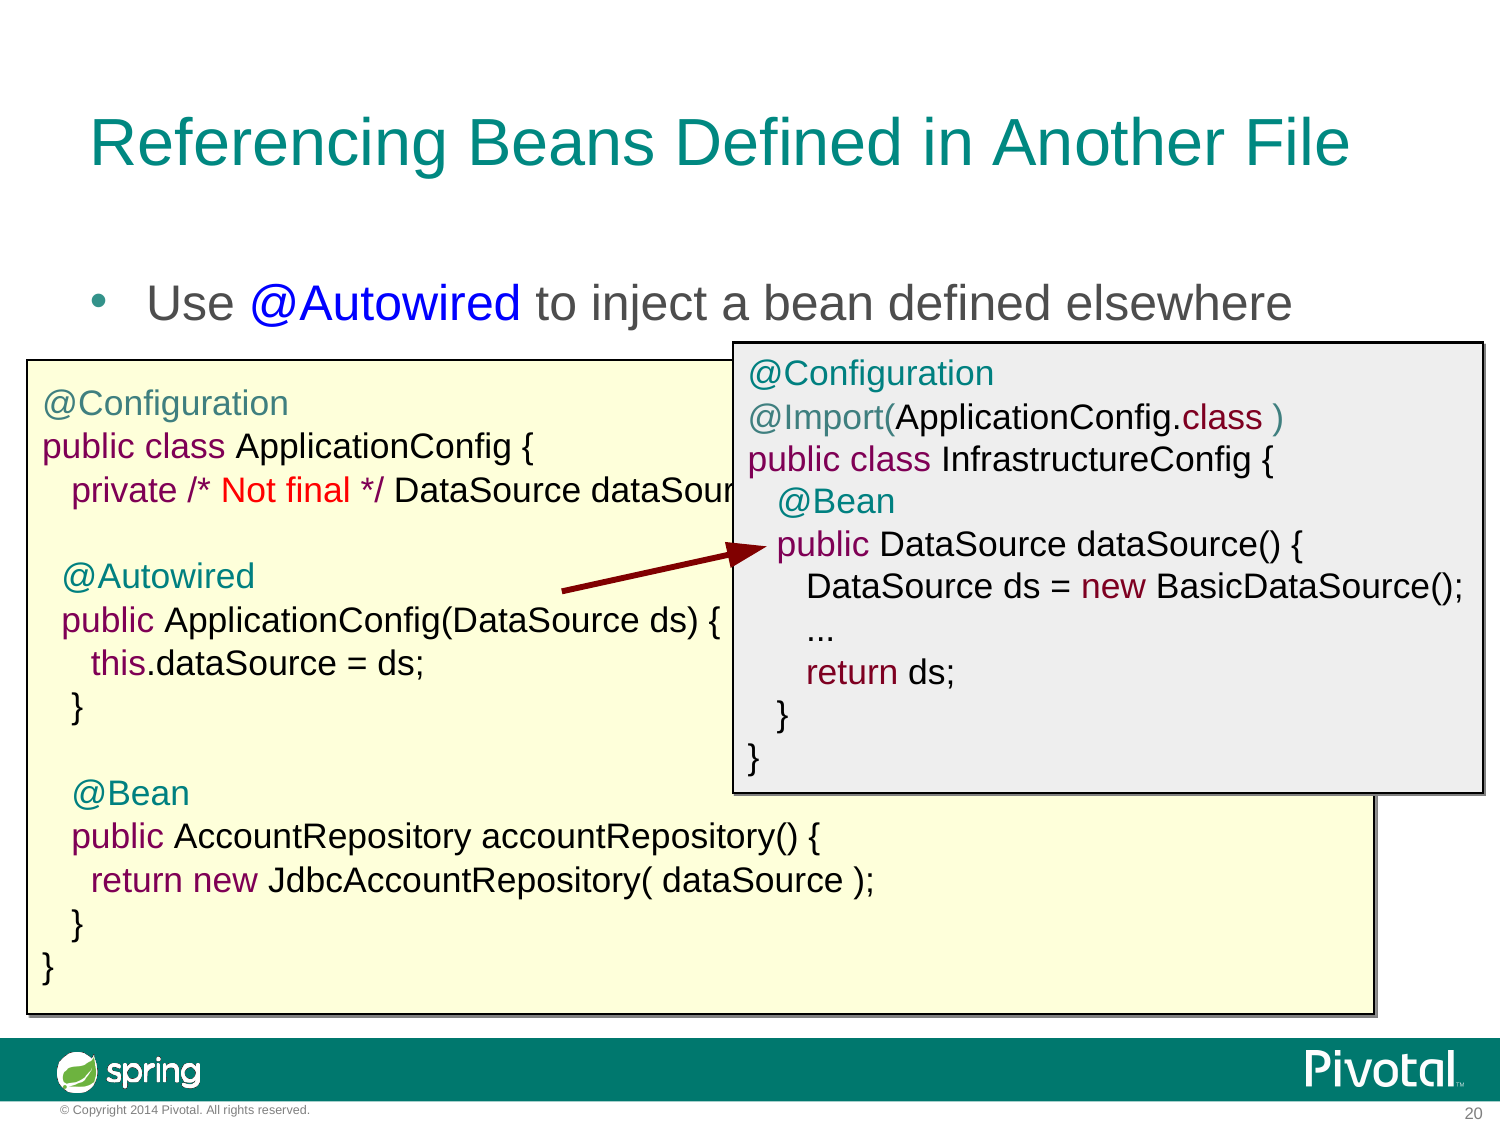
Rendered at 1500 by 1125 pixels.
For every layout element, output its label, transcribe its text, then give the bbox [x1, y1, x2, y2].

list Use @Autowired to inject a bean defined elsewhere [75, 262, 1426, 1005]
picture [32, 1041, 210, 1103]
picture [1306, 1050, 1464, 1087]
text_box @Configuration public class ApplicationConfig { private /* Not final */ DataSource dataSource; @Autowired public ApplicationConfig(DataSource ds) { this.dataSource = ds; } @Bean public AccountRepository accountRepository() { return new JdbcAccountRepository( dataSource ); } } [27, 359, 1375, 1015]
title Referencing Beans Defined in Another File [75, 45, 1426, 233]
text_box @Configuration @Import(ApplicationConfig.class ) public class InfrastructureConfig { @Bean public DataSource dataSource() { DataSource ds = new BasicDataSource(); ... return ds; } } [732, 342, 1483, 793]
